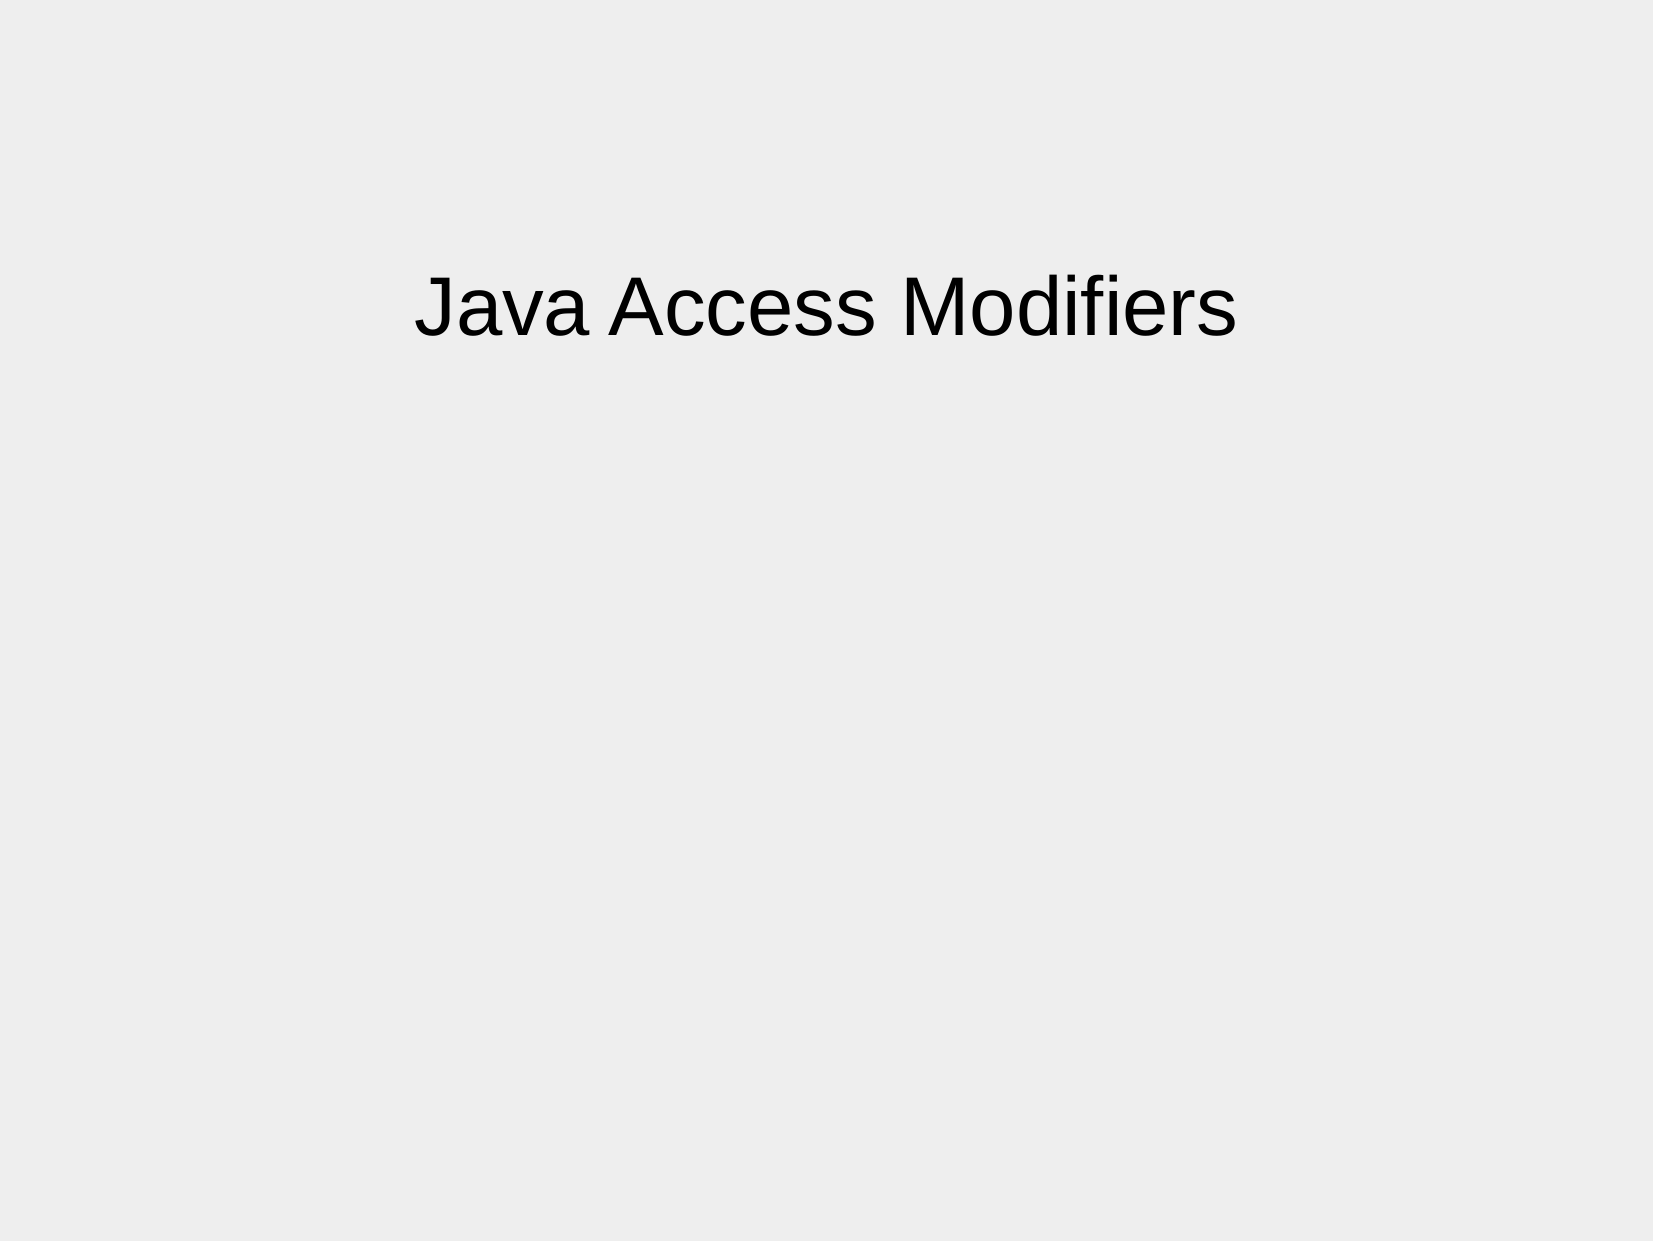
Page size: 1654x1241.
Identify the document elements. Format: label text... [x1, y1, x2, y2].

title Java Access Modifiers [82, 202, 1571, 411]
